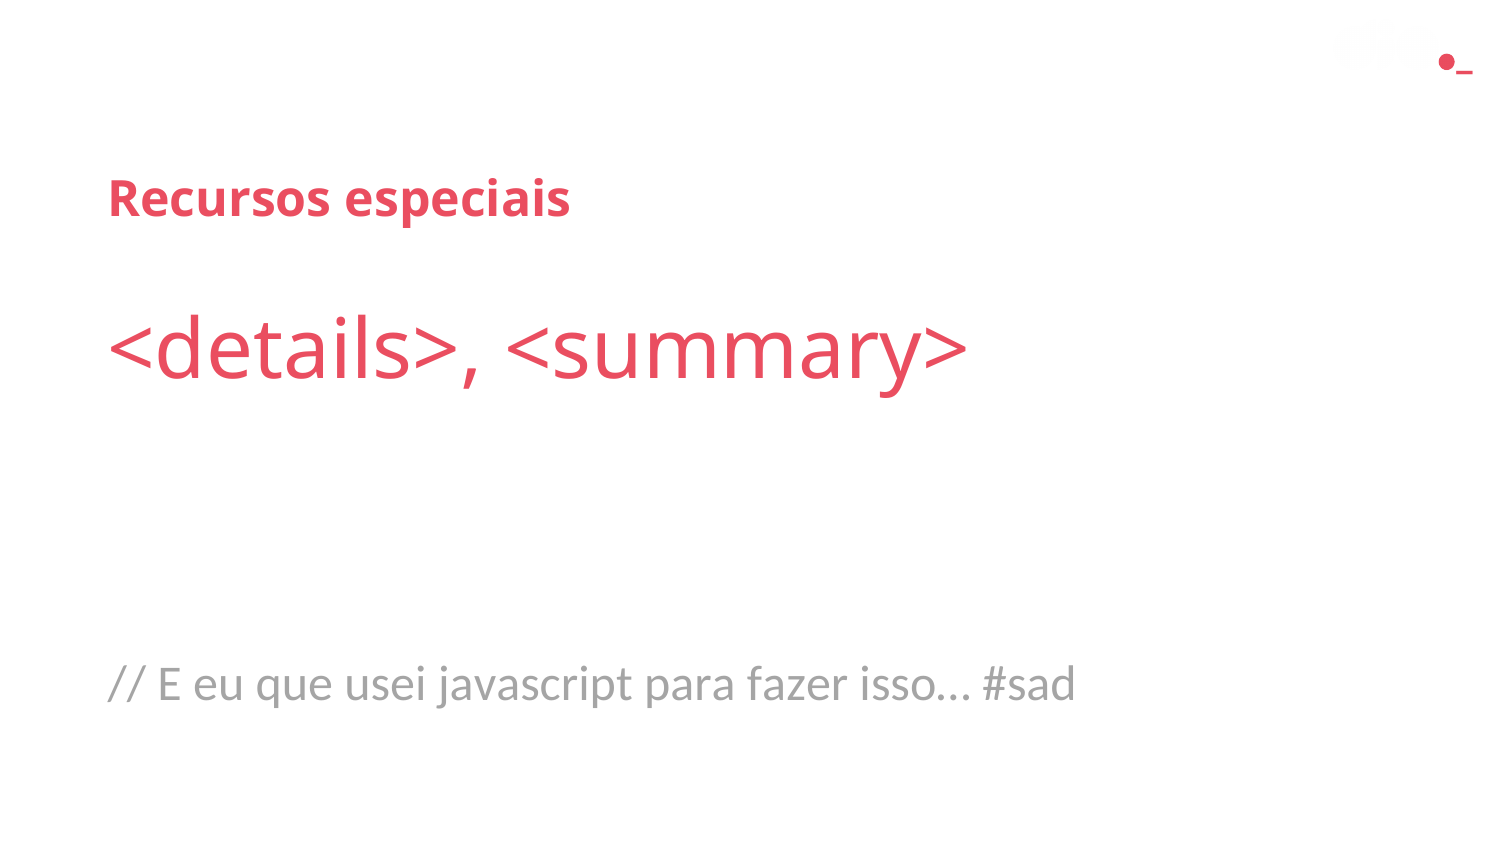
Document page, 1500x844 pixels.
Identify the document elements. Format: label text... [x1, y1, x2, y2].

text_box Recursos especiais [92, 142, 1309, 223]
text_box // E eu que usei javascript para fazer isso… #sad [92, 635, 1309, 701]
text_box <details>, <summary> [92, 264, 1309, 431]
picture [1333, 19, 1473, 75]
